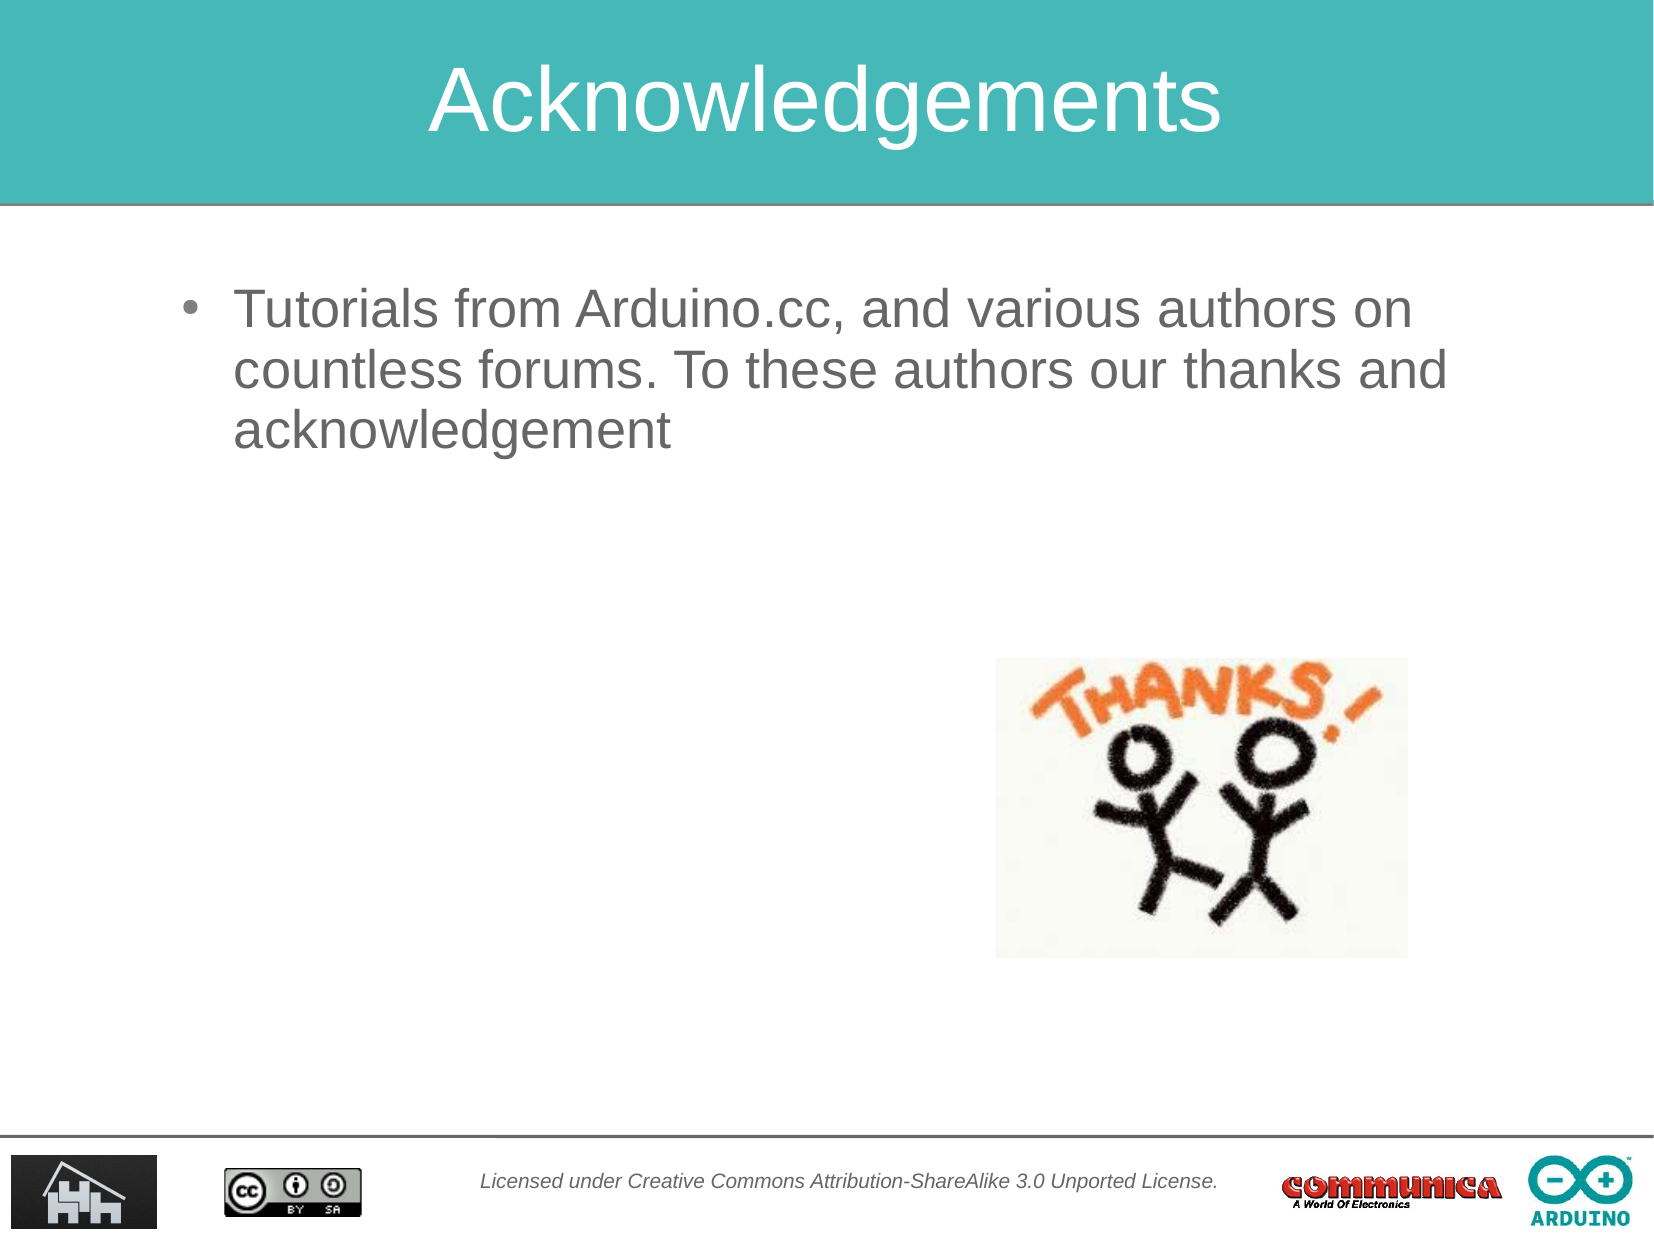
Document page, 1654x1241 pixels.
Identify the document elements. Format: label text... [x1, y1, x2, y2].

title Acknowledgements [0, 0, 1654, 204]
picture [1264, 1144, 1654, 1241]
picture [11, 1155, 157, 1229]
text_box [995, 658, 1409, 958]
picture [224, 1168, 362, 1217]
list Tutorials from Arduino.cc, and various authors on countless forums. To these authors our thanks and acknowledgement [163, 278, 1453, 981]
